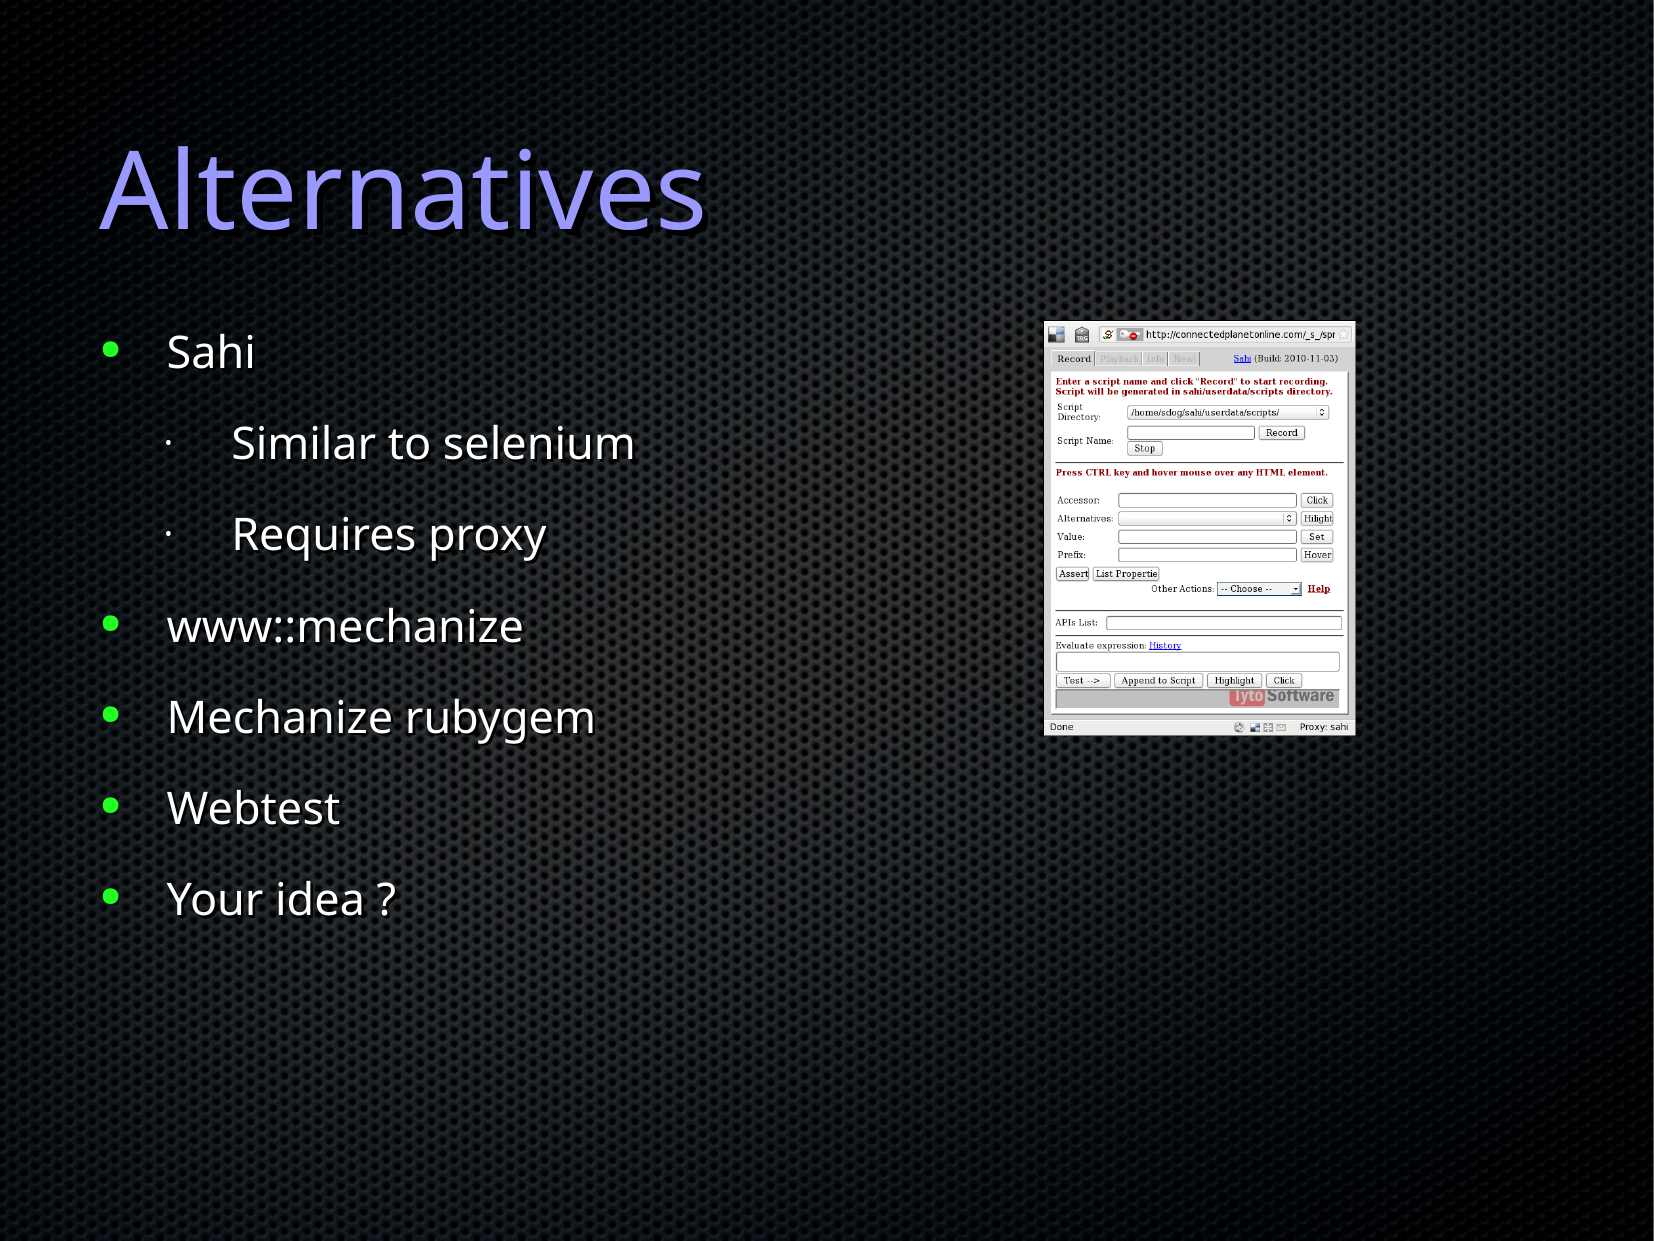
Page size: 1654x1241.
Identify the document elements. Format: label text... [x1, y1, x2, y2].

picture [0, 0, 1654, 1241]
title Alternatives [100, 32, 1554, 343]
list Sahi Similar to selenium Requires proxy www::mechanize Mechanize rubygem Webtest Your idea ? [100, 320, 810, 1191]
